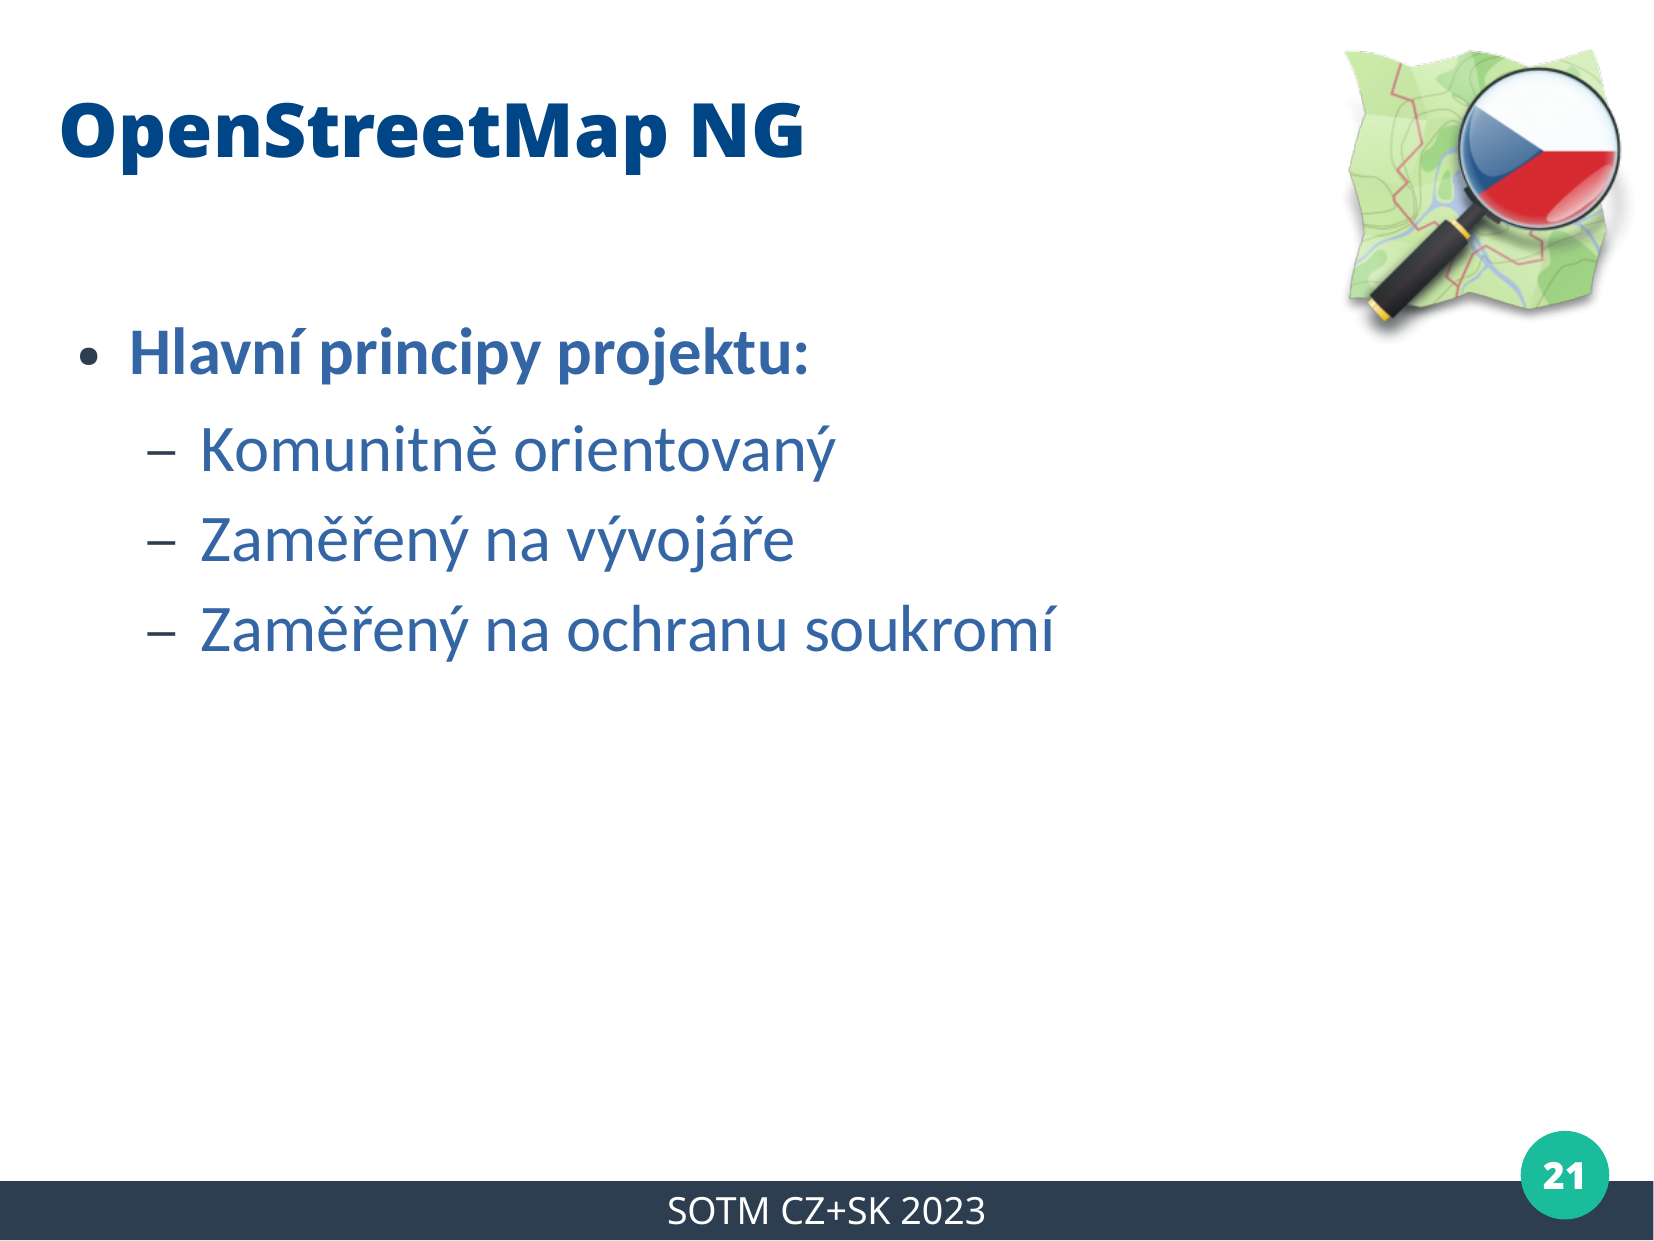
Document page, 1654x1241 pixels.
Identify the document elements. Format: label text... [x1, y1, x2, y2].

list Hlavní principy projektu: Komunitně orientovaný Zaměřený na vývojáře Zaměřený na ochranu soukromí [59, 324, 1595, 1152]
title OpenStreetMap NG [59, 49, 1347, 207]
picture [1334, 49, 1635, 350]
